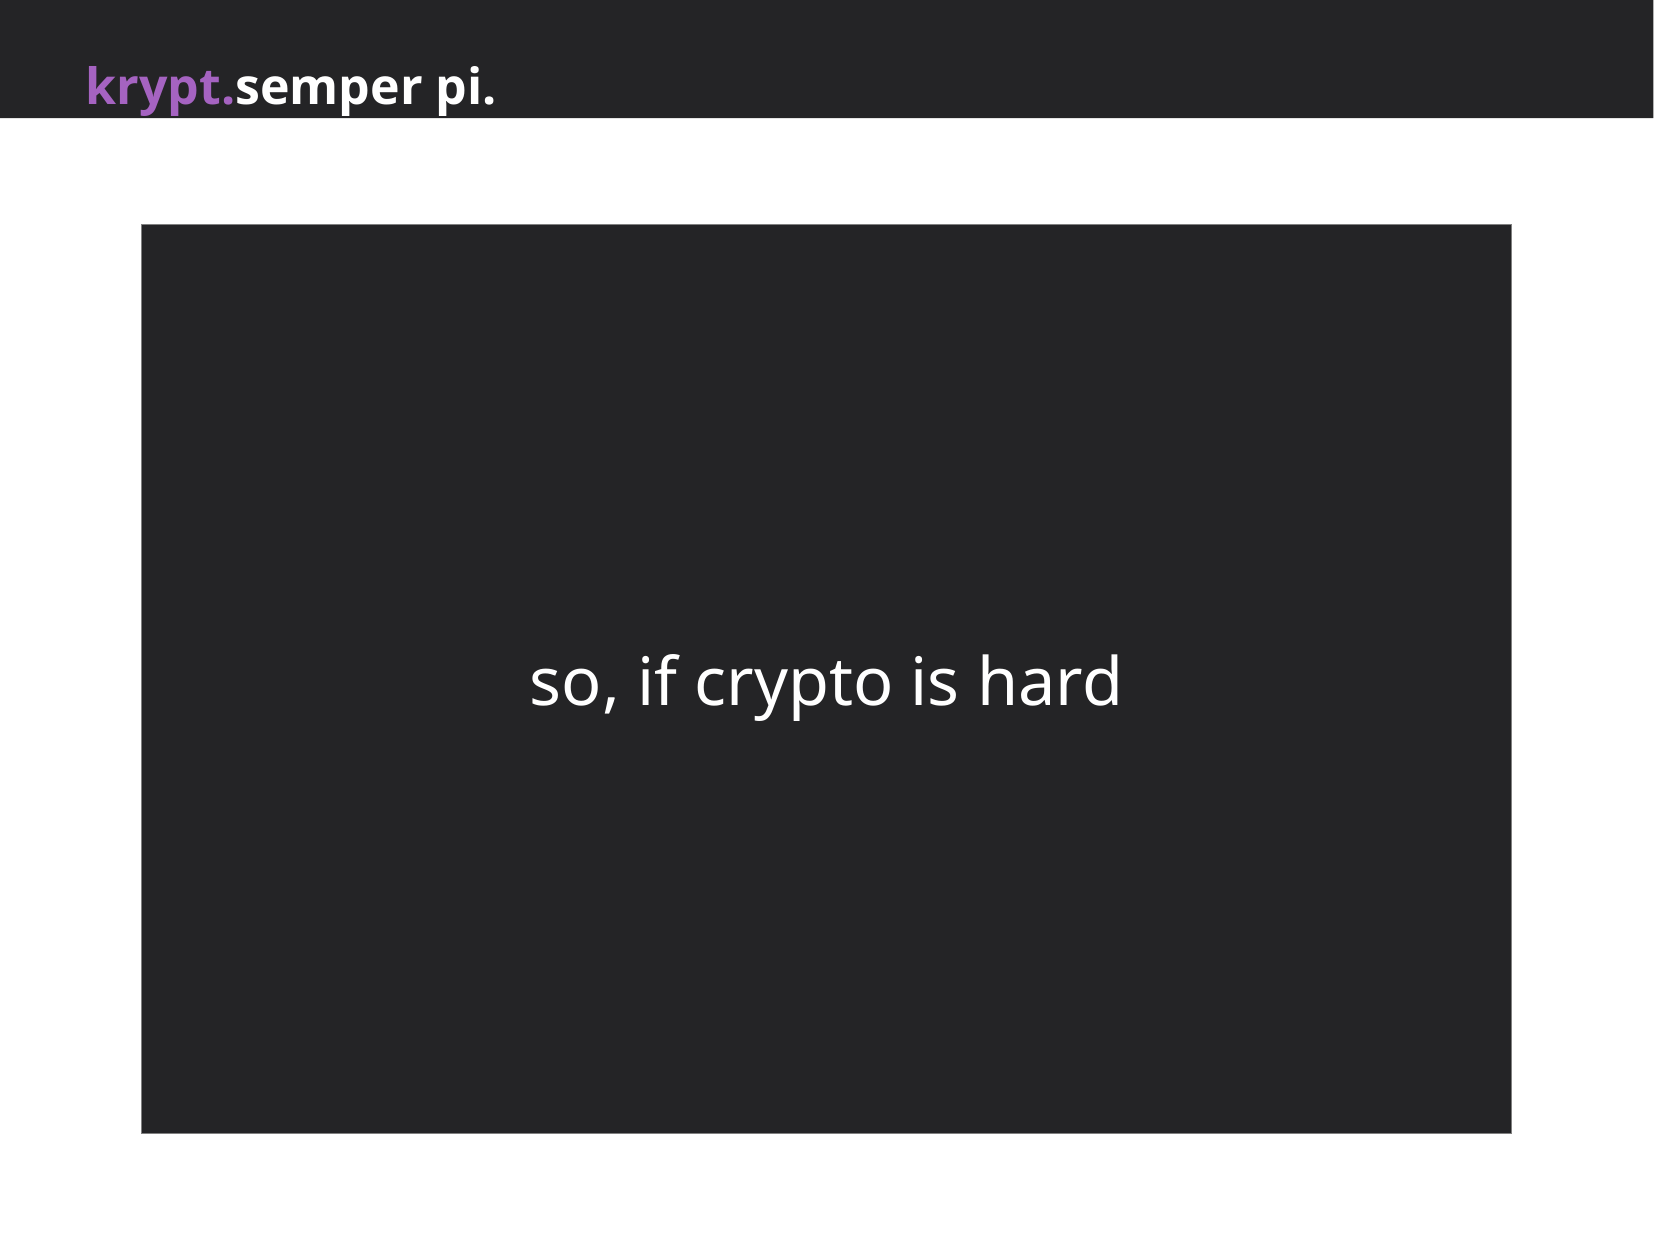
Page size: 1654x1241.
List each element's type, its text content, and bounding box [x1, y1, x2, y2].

text_box [0, 0, 1654, 119]
text_box [165, 531, 1441, 1087]
text_box krypt.semper pi. [70, 43, 544, 119]
text_box so, if crypto is hard [141, 224, 1512, 1134]
